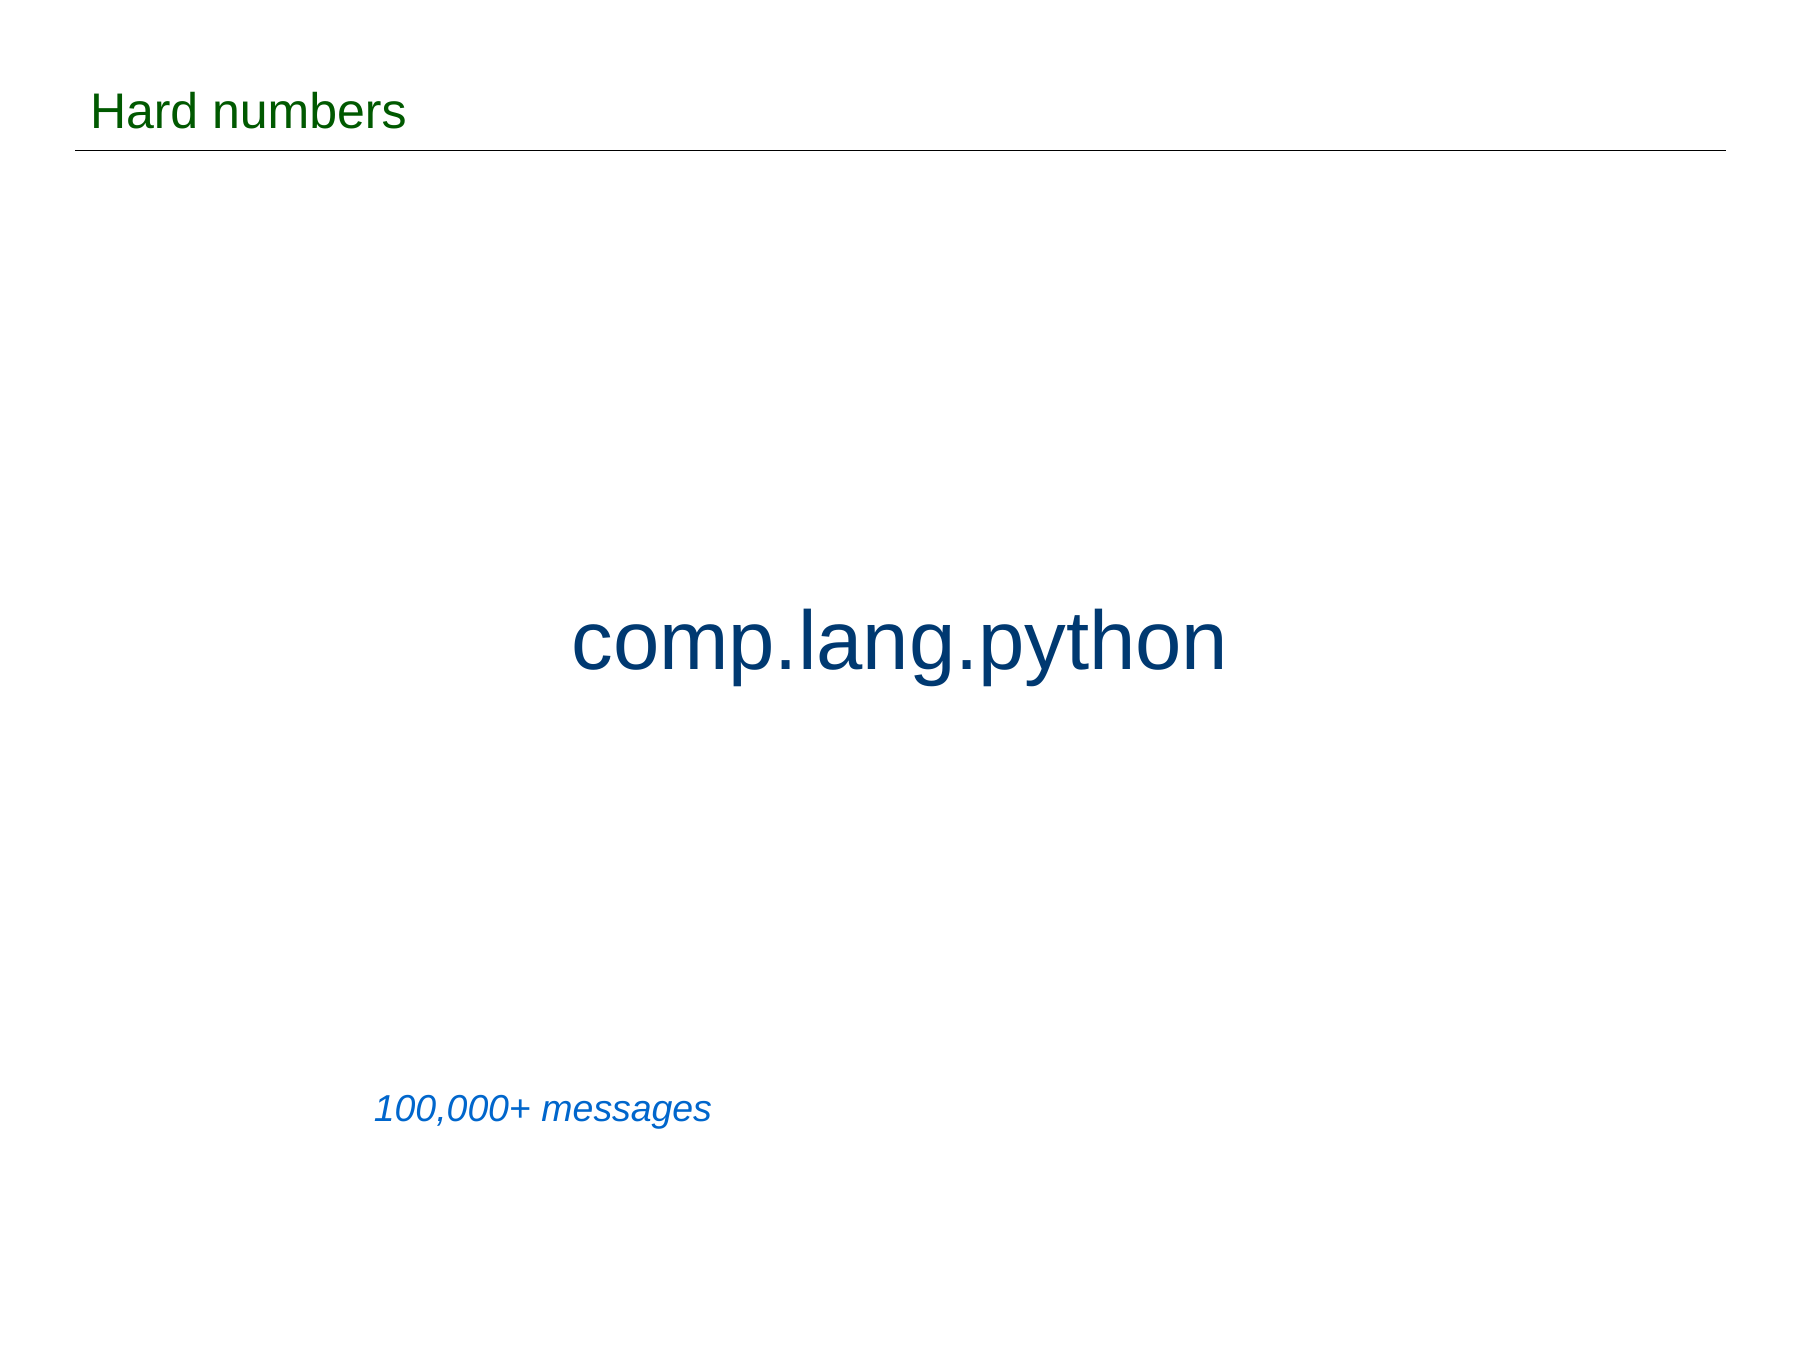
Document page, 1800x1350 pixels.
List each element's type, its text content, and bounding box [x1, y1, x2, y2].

title Hard numbers [90, 38, 1710, 147]
text_box comp.lang.python [0, 539, 1800, 811]
text_box 100,000+ messages [359, 1080, 1478, 1137]
